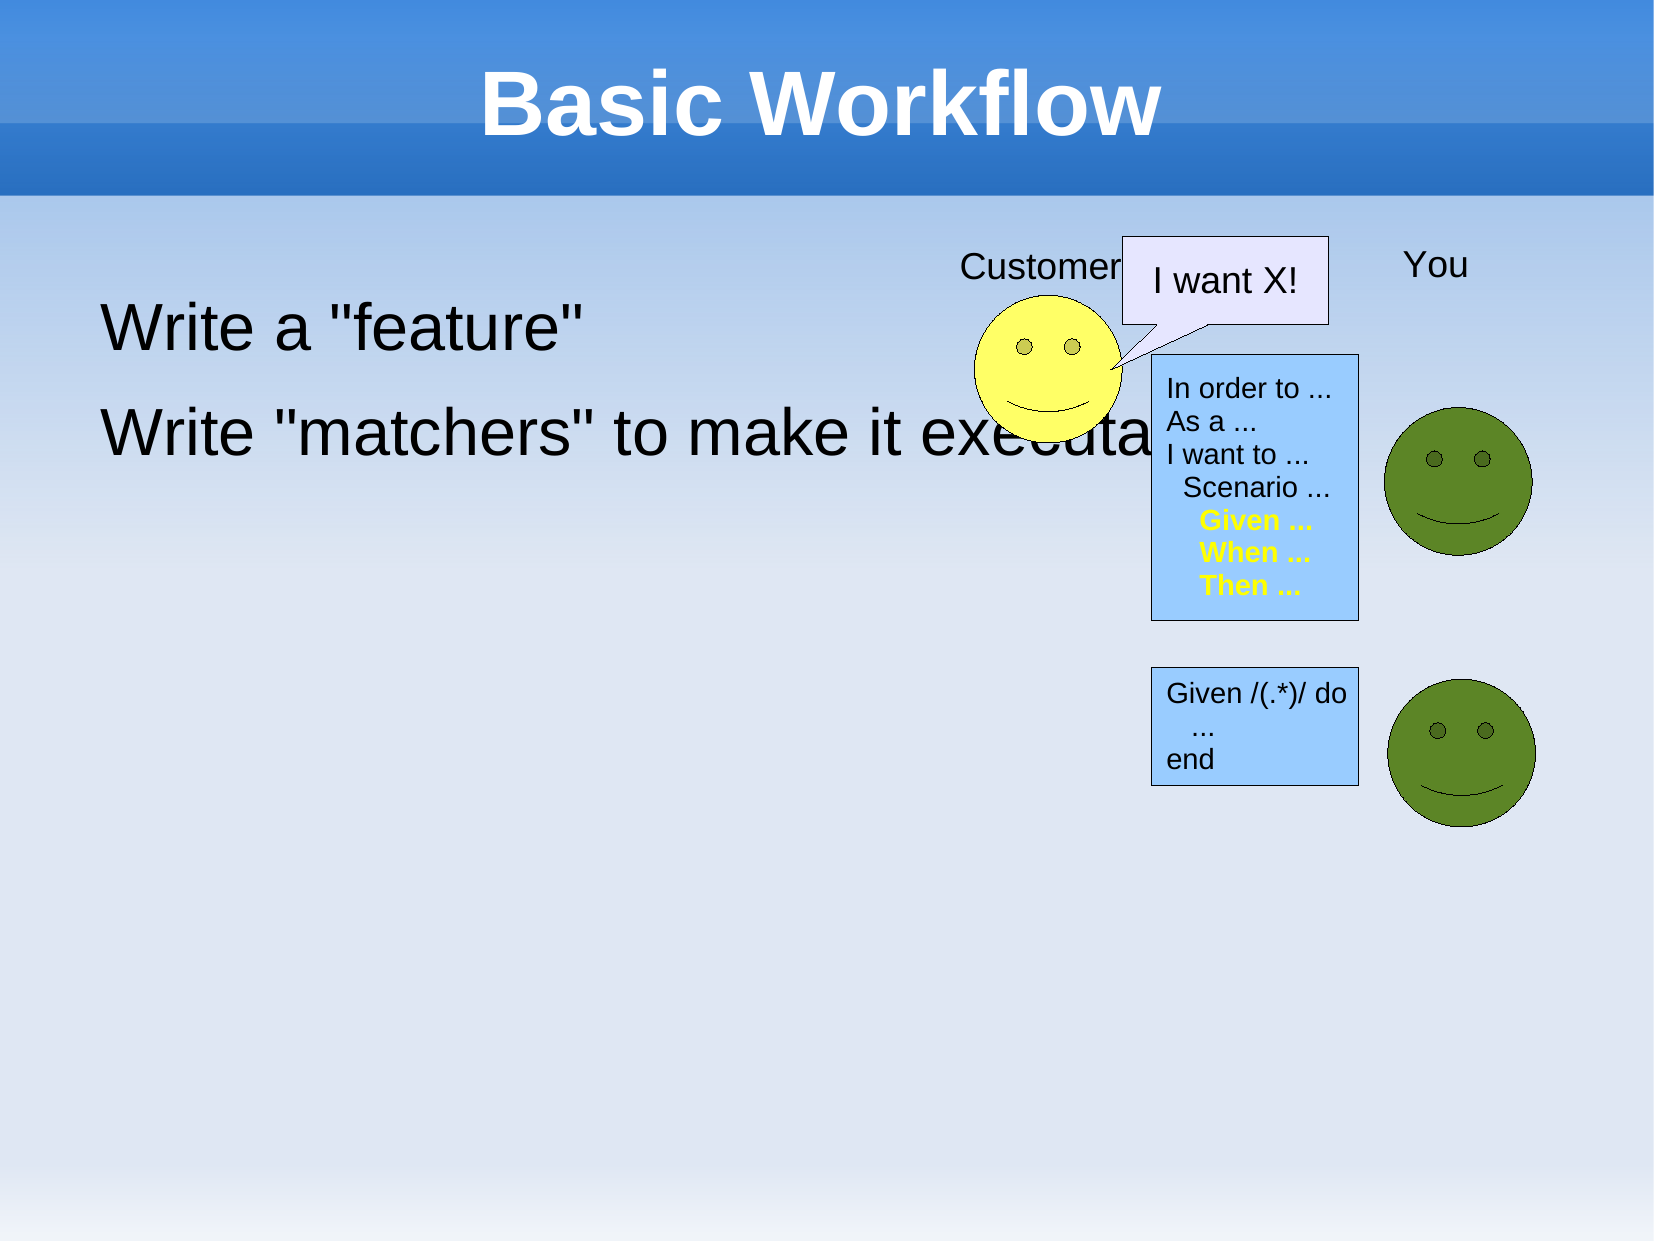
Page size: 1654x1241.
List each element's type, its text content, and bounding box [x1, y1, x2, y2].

text_box [1387, 679, 1536, 827]
list Write a "feature" Write "matchers" to make it executable [82, 290, 809, 1109]
text_box Given /(.*)/ do ... end [1151, 667, 1359, 786]
picture [0, 0, 1654, 1241]
text_box You [1387, 236, 1536, 294]
text_box Customer [944, 238, 1122, 296]
text_box In order to ... As a ... I want to ... Scenario ... Given ... When ... Then ... [1151, 354, 1359, 621]
text_box [974, 296, 1123, 443]
title Basic Workflow [76, 0, 1565, 208]
text_box [1384, 407, 1533, 556]
text_box I want X! [1110, 236, 1329, 370]
